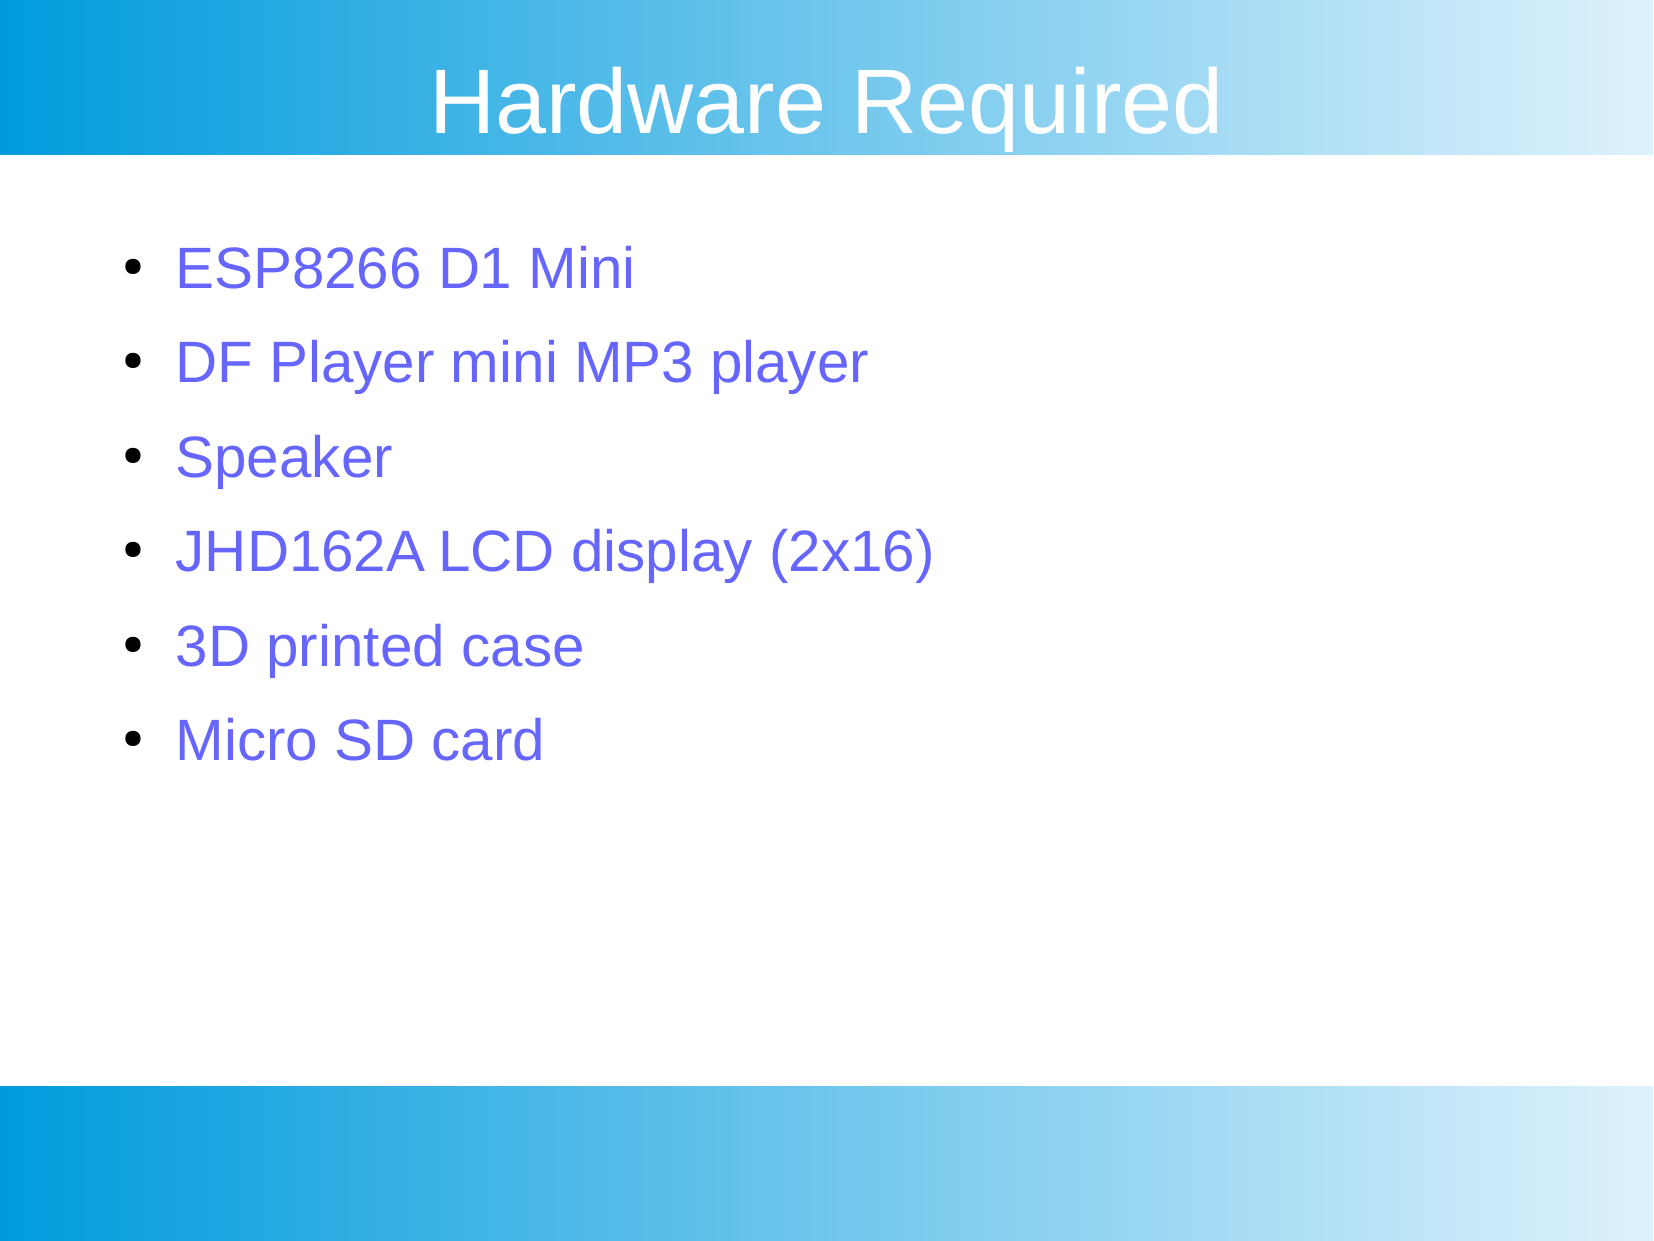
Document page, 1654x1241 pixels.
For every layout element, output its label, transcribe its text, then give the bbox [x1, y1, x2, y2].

list ESP8266 D1 Mini DF Player mini MP3 player Speaker JHD162A LCD display (2x16) 3D printed case Micro SD card [105, 235, 1594, 1066]
title Hardware Required [82, 49, 1571, 155]
